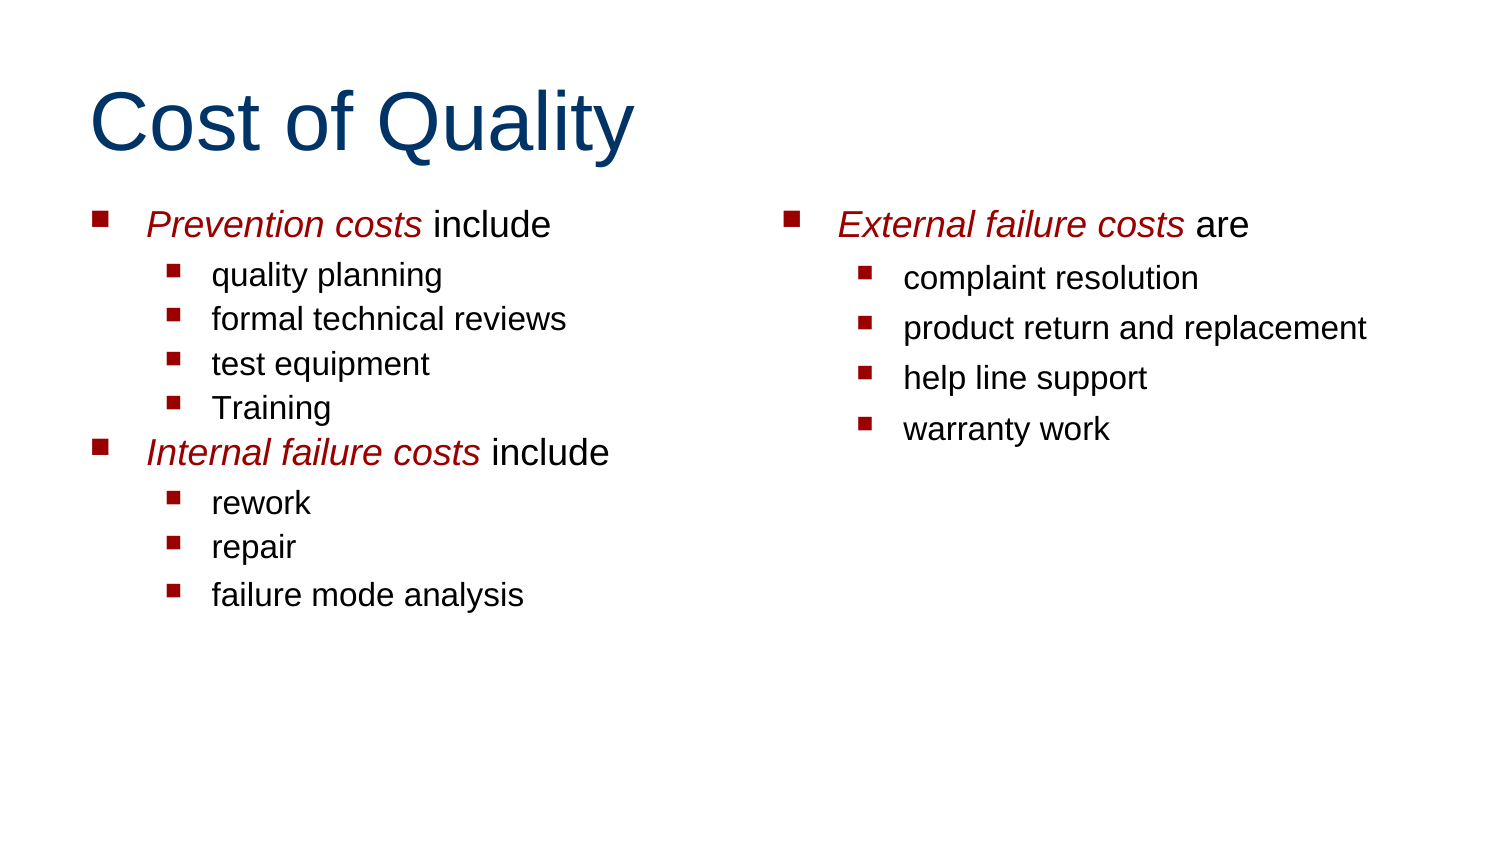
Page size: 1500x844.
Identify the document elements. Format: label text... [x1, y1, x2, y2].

list External failure costs are complaint resolution product return and replacement help line support warranty work [766, 197, 1426, 687]
title Cost of Quality [75, 33, 1425, 175]
list Prevention costs include quality planning formal technical reviews test equipment Training Internal failure costs include rework repair failure mode analysis [75, 197, 734, 687]
